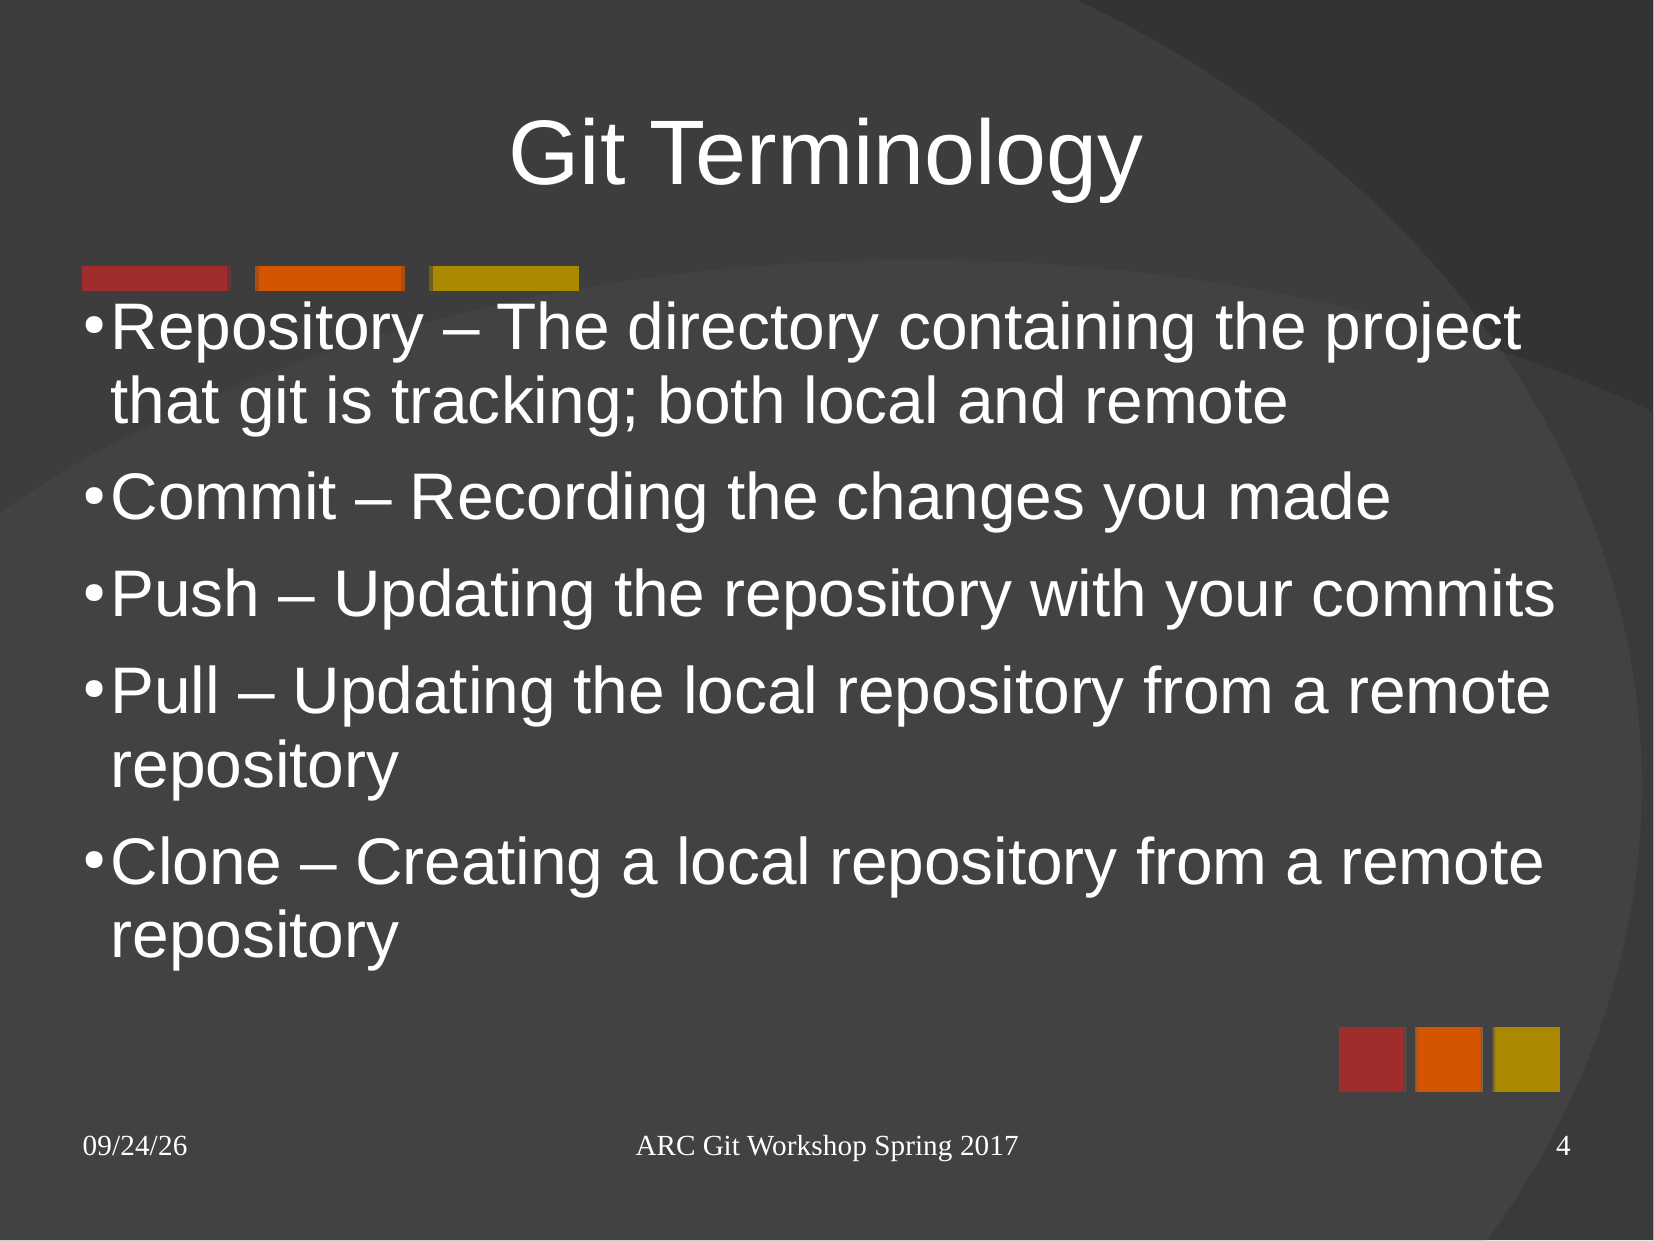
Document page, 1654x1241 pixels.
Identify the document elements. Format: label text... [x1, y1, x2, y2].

list Repository – The directory containing the project that git is tracking; both local and remote Commit – Recording the changes you made Push – Updating the repository with your commits Pull – Updating the local repository from a remote repository Clone – Creating a local repository from a remote repository [82, 290, 1571, 1010]
picture [1339, 1027, 1560, 1092]
title Git Terminology [82, 49, 1571, 257]
picture [82, 266, 579, 290]
